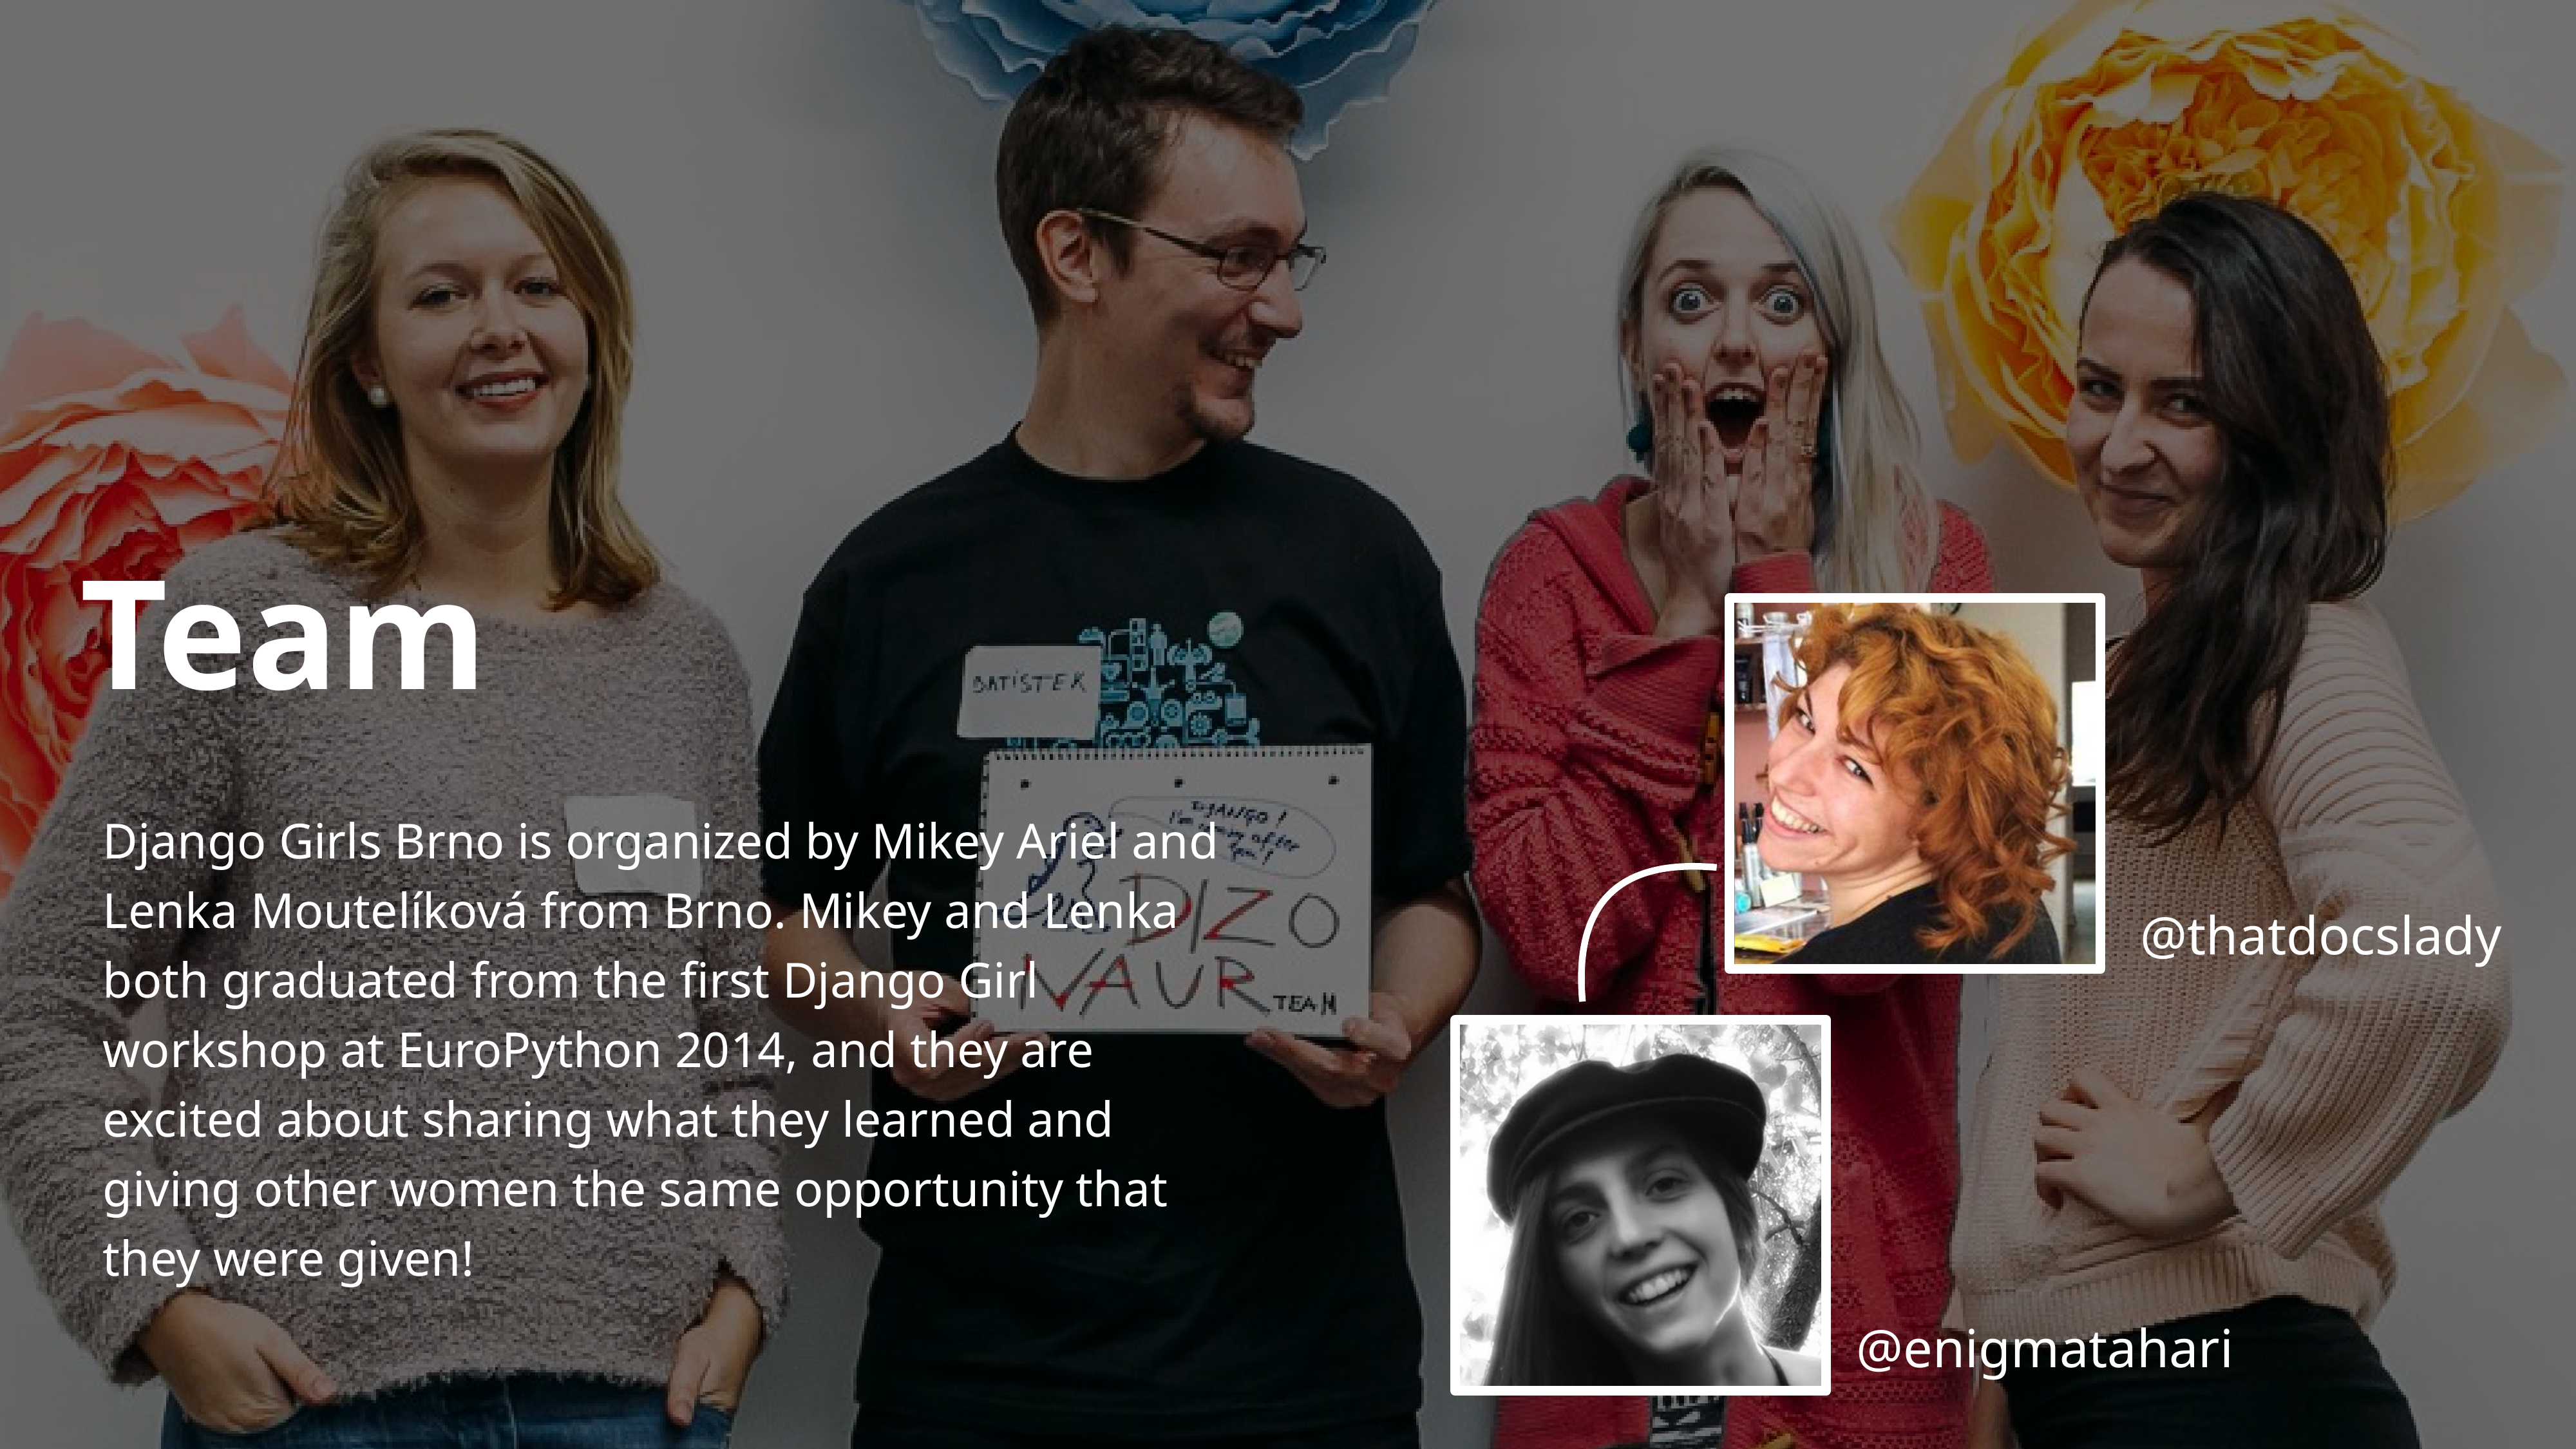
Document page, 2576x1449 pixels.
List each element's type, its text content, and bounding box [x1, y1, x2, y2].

picture [1460, 1025, 1822, 1387]
text_box Django Girls Brno is organized by Mikey Ariel and Lenka Moutelíková from Brno. Mikey and Lenka both graduated from the first Django Girl workshop at EuroPython 2014, and they are excited about sharing what they learned and giving other women the same opportunity that they were given! [97, 793, 1266, 1291]
text_box @thatdocslady [2134, 897, 2508, 971]
picture [1734, 603, 2096, 965]
text_box [0, 0, 2576, 1449]
text_box @enigmatahari [1850, 1309, 2240, 1383]
title Team [80, 507, 2300, 750]
